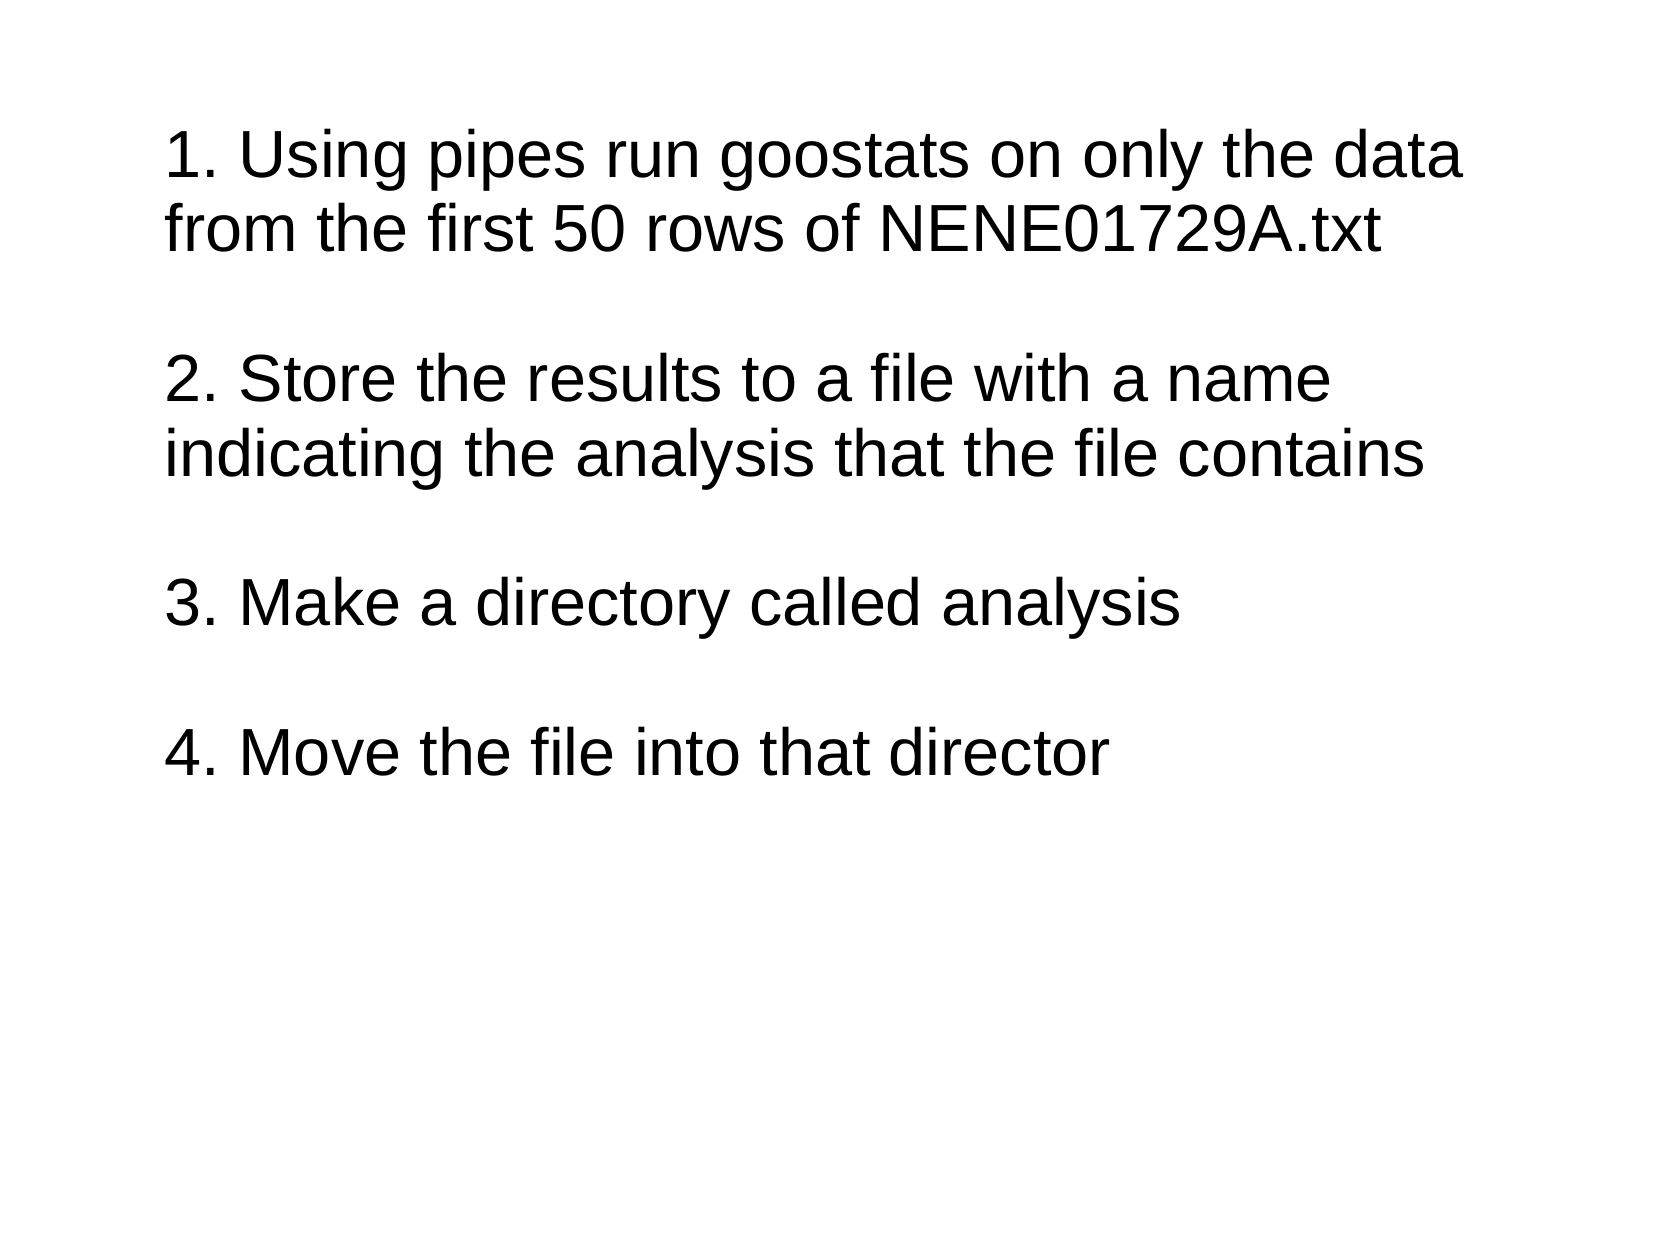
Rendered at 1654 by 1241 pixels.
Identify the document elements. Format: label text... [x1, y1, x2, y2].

text_box 1. Using pipes run goostats on only the data from the first 50 rows of NENE01729A.txt 2. Store the results to a file with a name indicating the analysis that the file contains 3. Make a directory called analysis 4. Move the file into that director [150, 109, 1561, 797]
